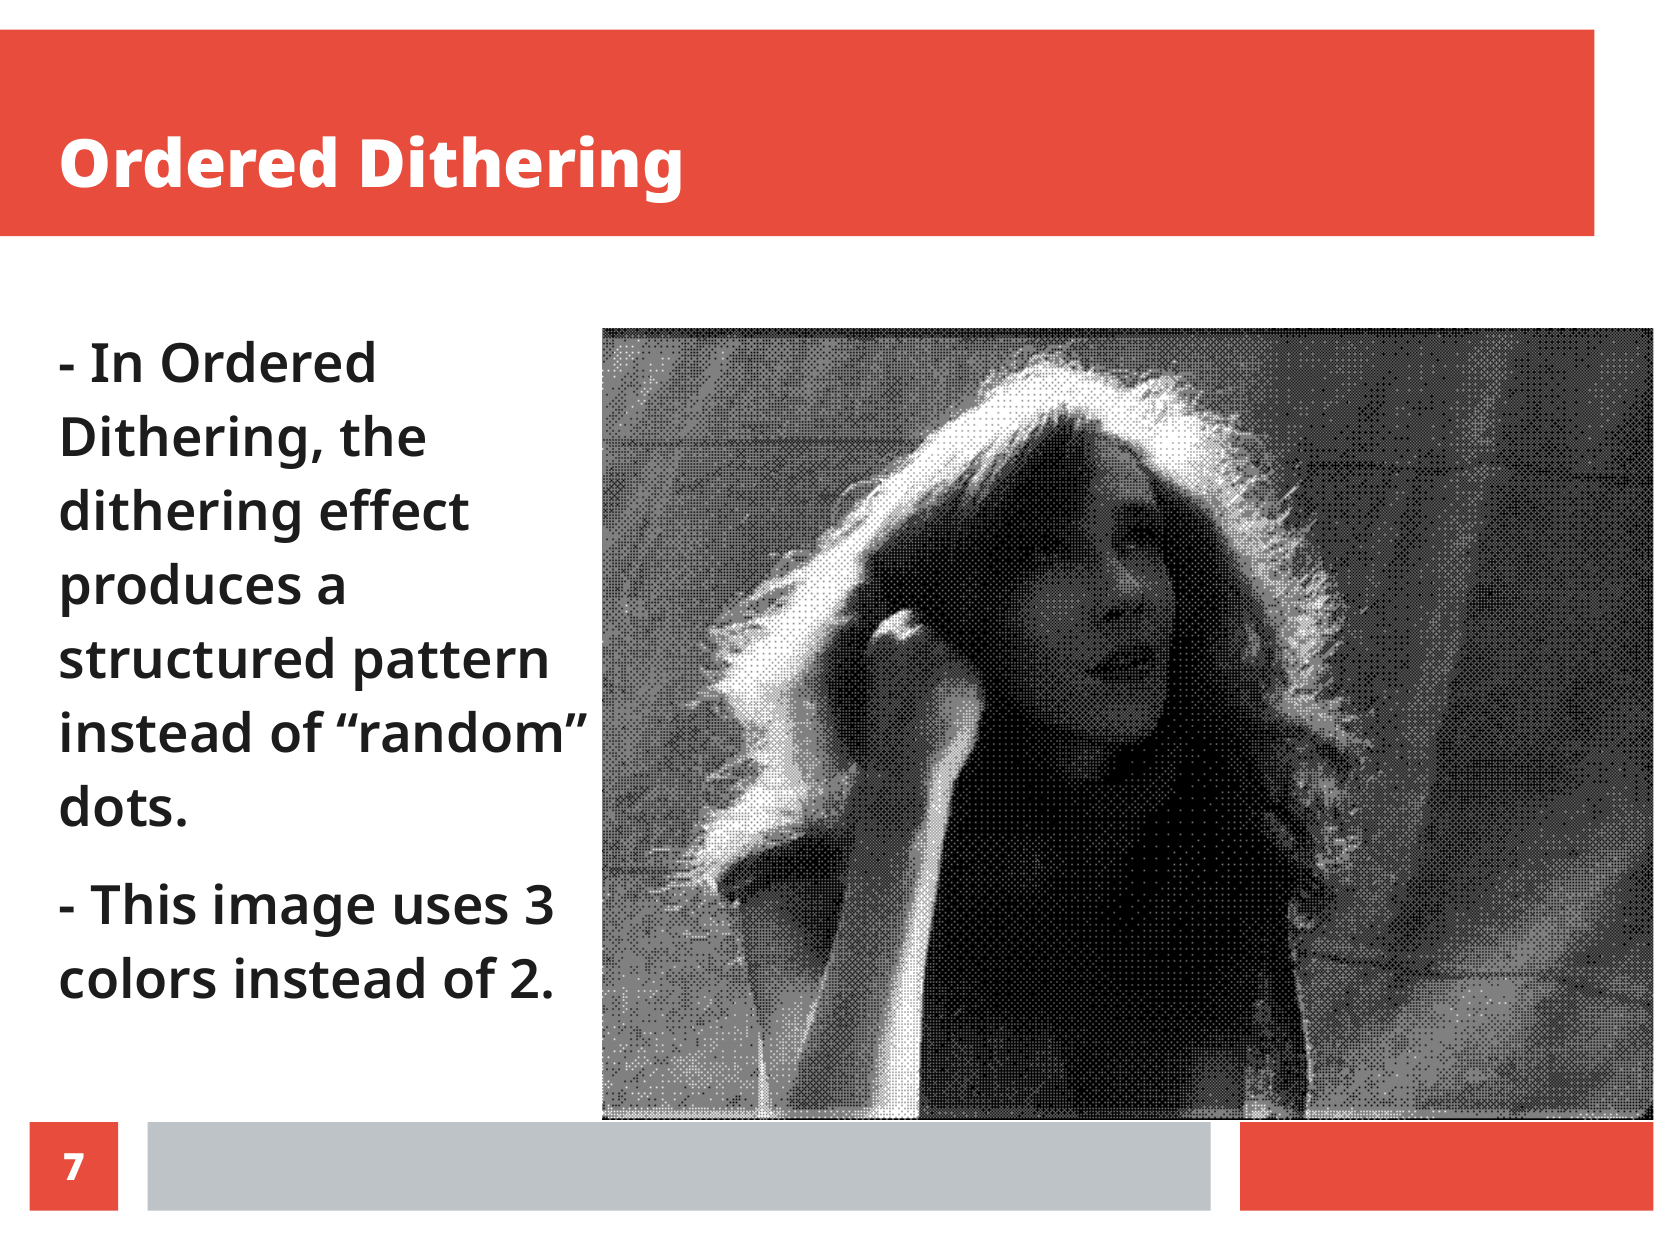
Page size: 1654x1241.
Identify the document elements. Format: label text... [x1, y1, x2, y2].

picture [602, 328, 1654, 1120]
title Ordered Dithering [59, 59, 1595, 207]
list - In Ordered Dithering, the dithering effect produces a structured pattern instead of “random” dots. - This image uses 3 colors instead of 2. [59, 324, 592, 1118]
